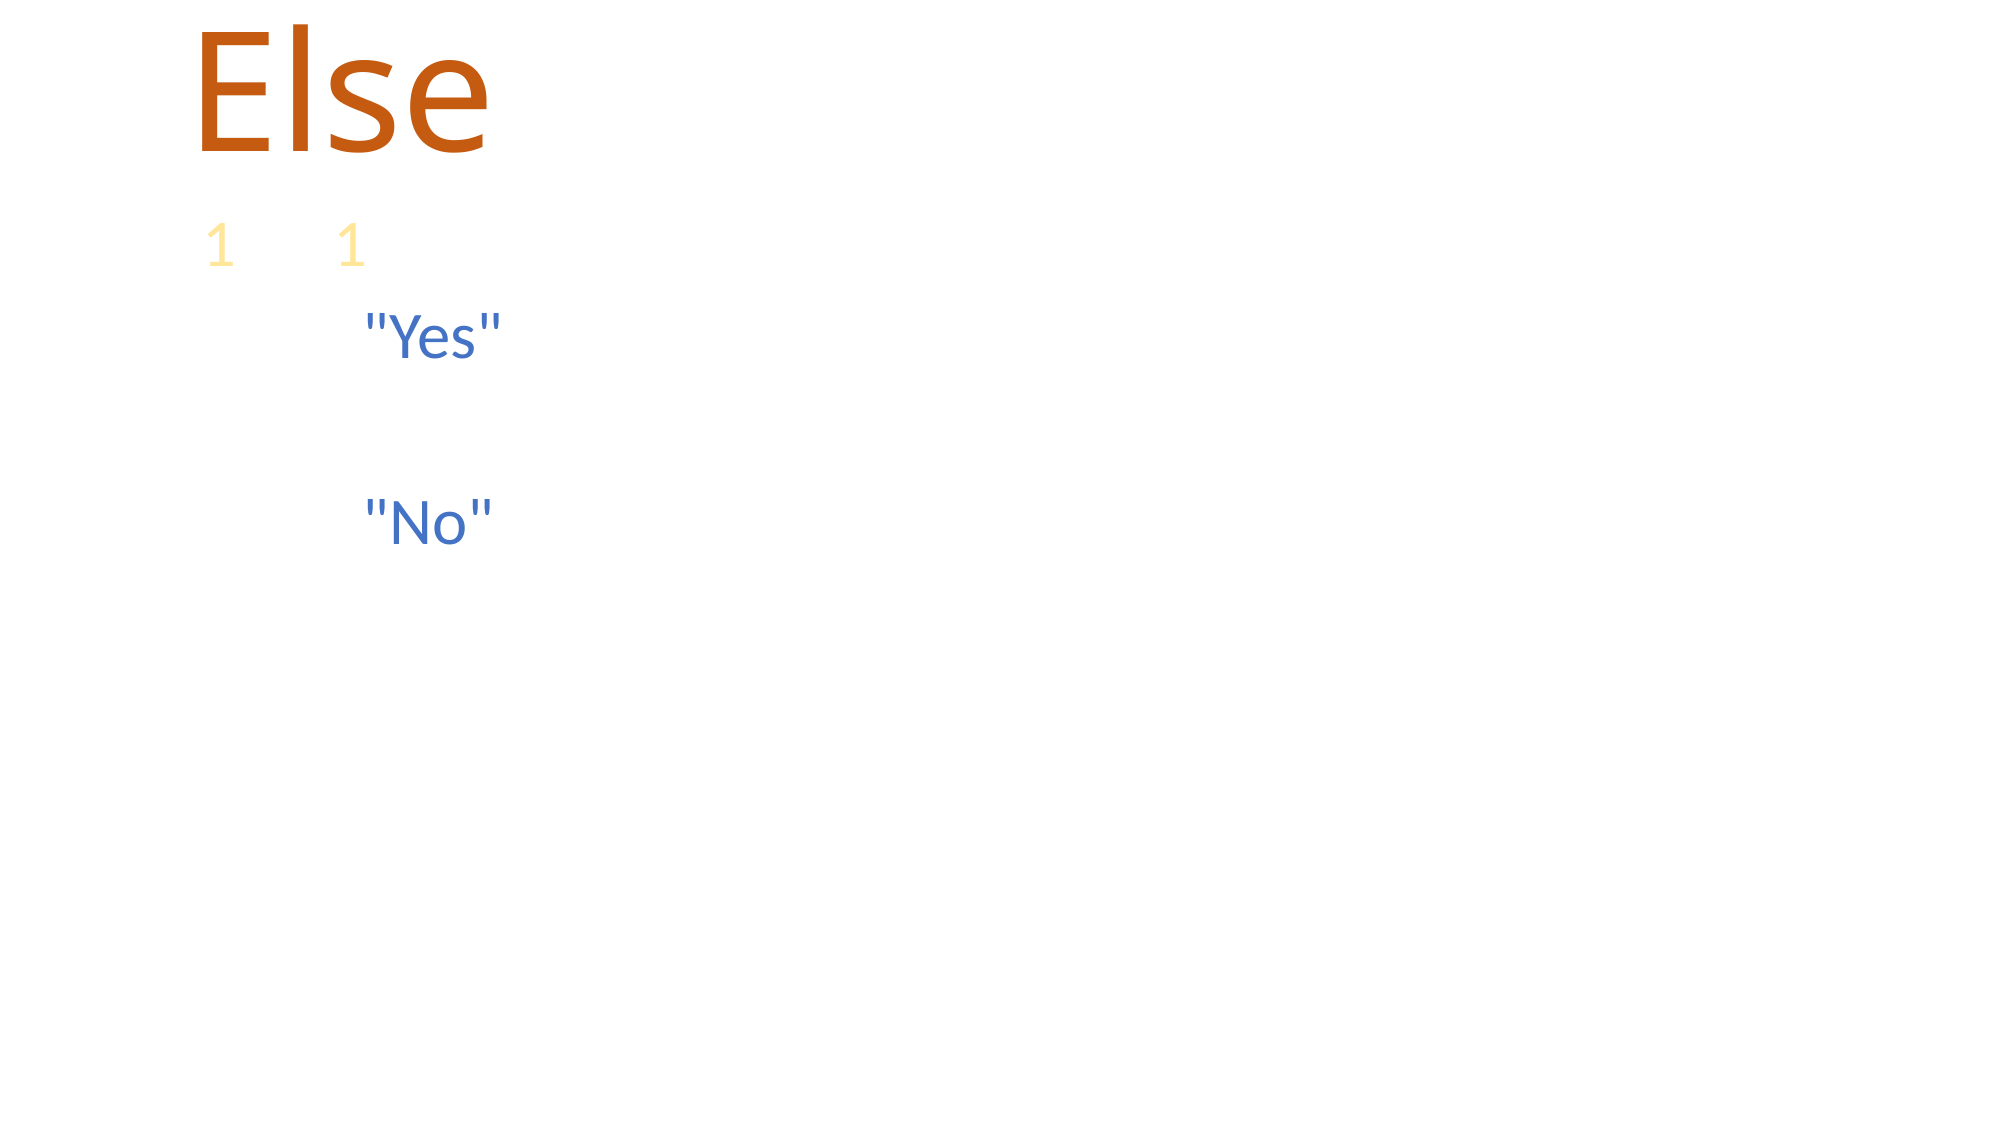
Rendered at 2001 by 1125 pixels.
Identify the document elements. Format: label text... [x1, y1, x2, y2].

list Else if 1 == 1: print("Yes") else: print("No") [137, 0, 1863, 1014]
